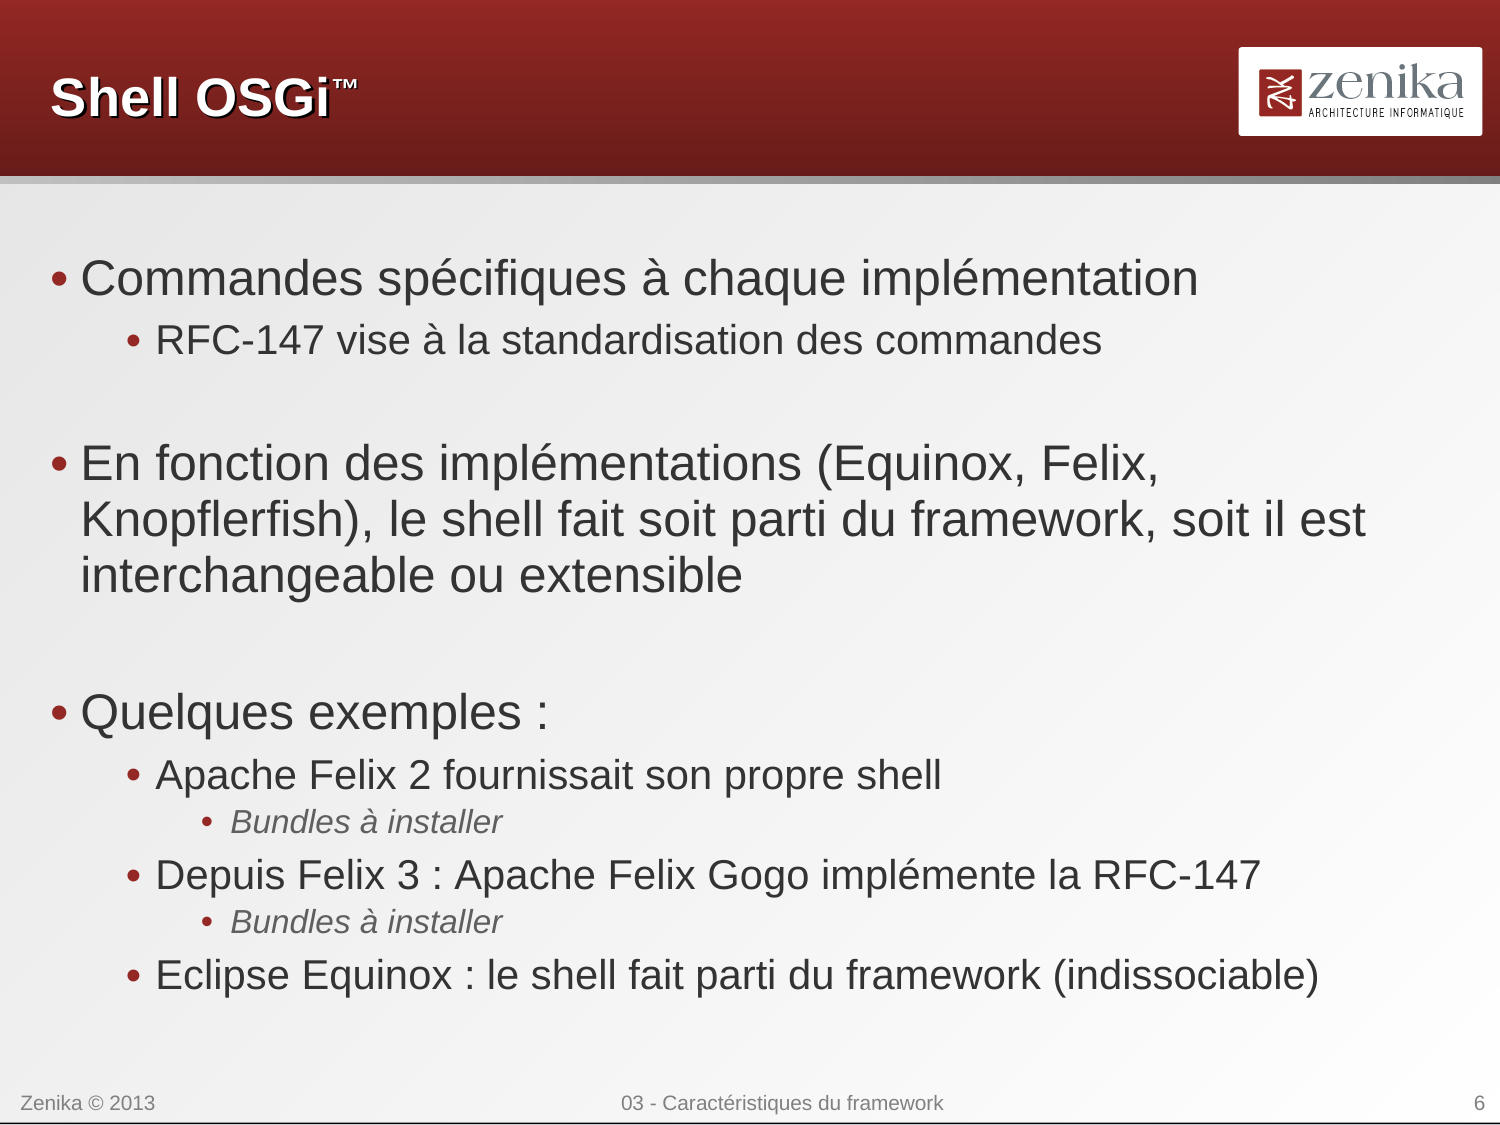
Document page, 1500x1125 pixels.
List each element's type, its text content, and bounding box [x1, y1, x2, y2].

title Shell OSGi™ [50, 22, 1206, 172]
picture [1257, 58, 1464, 125]
list Commandes spécifiques à chaque implémentation RFC-147 vise à la standardisation des commandes En fonction des implémentations (Equinox, Felix, Knopflerfish), le shell fait soit parti du framework, soit il est interchangeable ou extensible Quelques exemples : Apache Felix 2 fournissait son propre shell Bundles à installer Depuis Felix 3 : Apache Felix Gogo implémente la RFC-147 Bundles à installer Eclipse Equinox : le shell fait parti du framework (indissociable) [50, 249, 1435, 1064]
